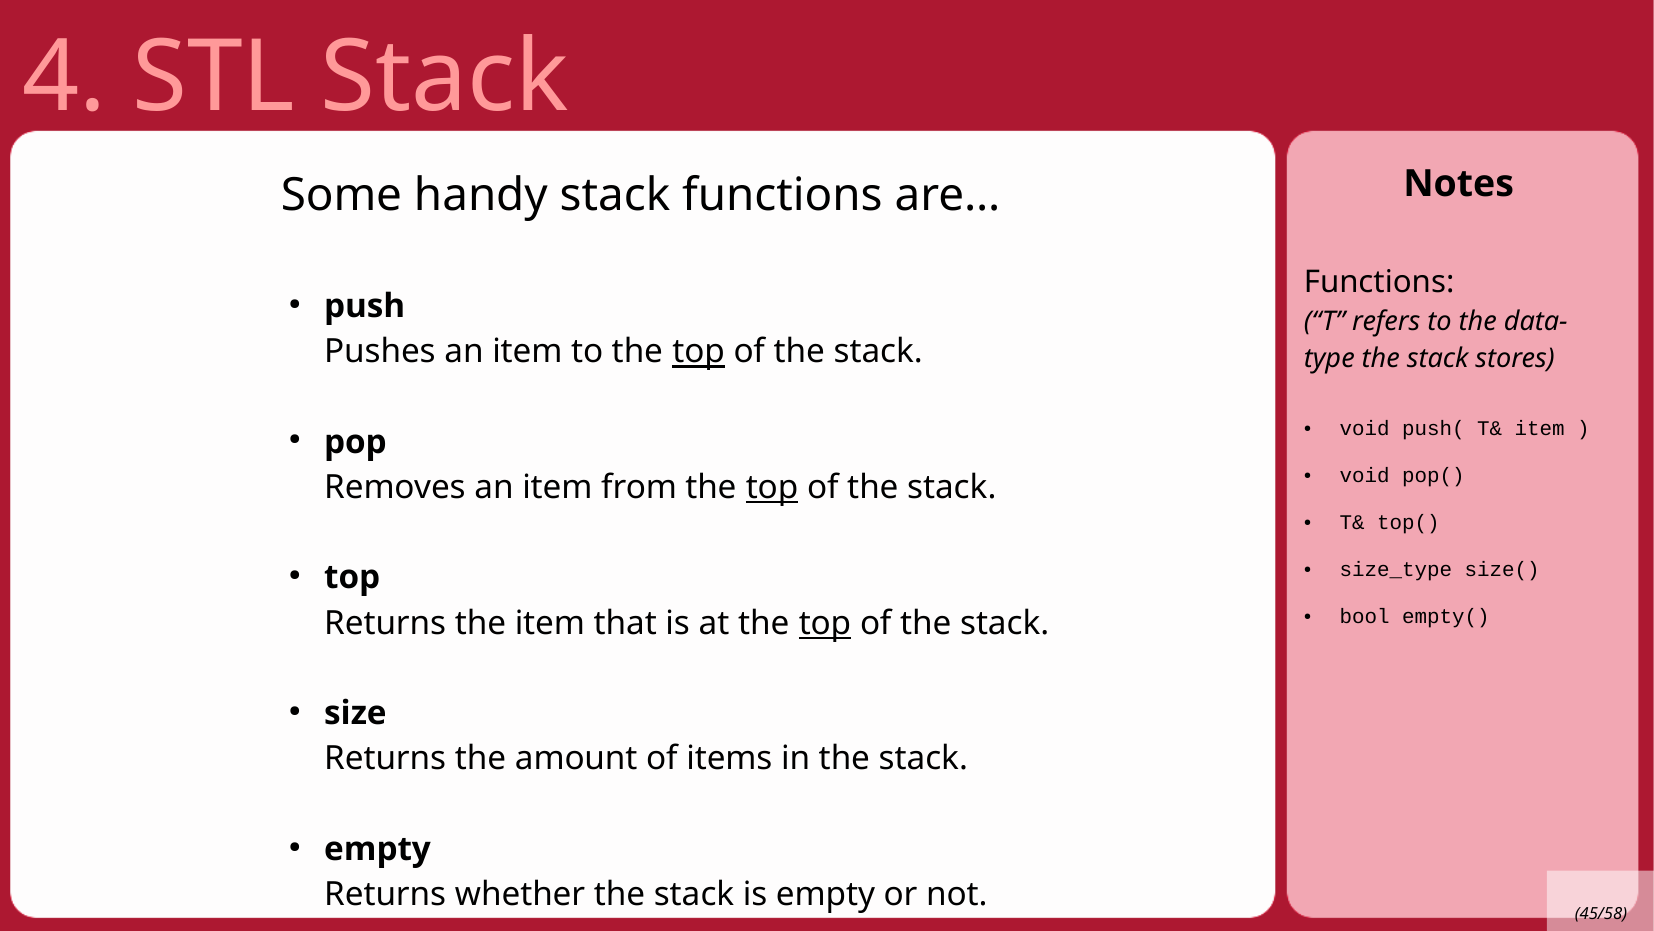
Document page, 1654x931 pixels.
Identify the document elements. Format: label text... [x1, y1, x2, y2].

picture [0, 0, 1654, 931]
text_box Notes Functions: (“T” refers to the data-type the stack stores) void push( T& item ) void pop() T& top() size_type size() bool empty() [1289, 149, 1629, 591]
text_box push Pushes an item to the top of the stack. pop Removes an item from the top of the stack. top Returns the item that is at the top of the stack. size Returns the amount of items in the stack. empty Returns whether the stack is empty or not. [288, 281, 1061, 827]
text_box (<number>/58) [1546, 877, 1654, 931]
text_box Some handy stack functions are… [34, 160, 1248, 224]
title 4. STL Stack [22, 7, 1511, 136]
